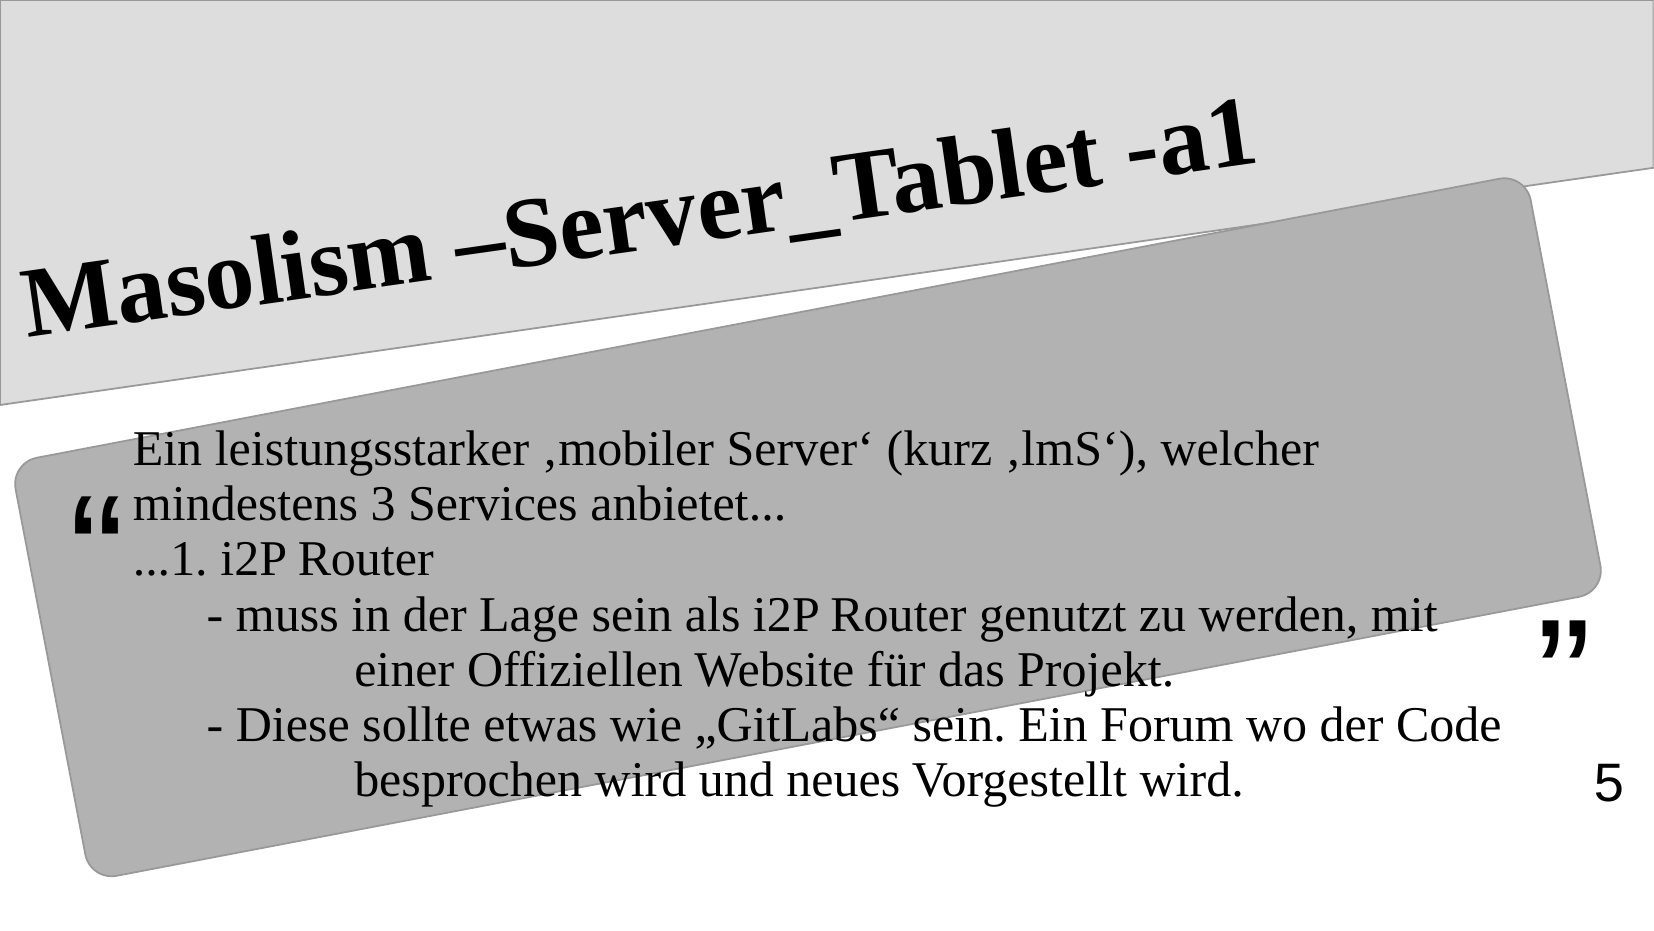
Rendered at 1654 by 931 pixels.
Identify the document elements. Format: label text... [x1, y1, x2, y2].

title Masolism –Server_Tablet -a1 [11, 17, 1495, 382]
text_box Ein leistungsstarker ‚mobiler Server‘ (kurz ‚lmS‘), welcher mindestens 3 Services anbietet... ...1. i2P Router - muss in der Lage sein als i2P Router genutzt zu werden, mit einer Offiziellen Website für das Projekt. - Diese sollte etwas wie „GitLabs“ sein. Ein Forum wo der Code besprochen wird und neues Vorgestellt wird. [118, 413, 1536, 827]
